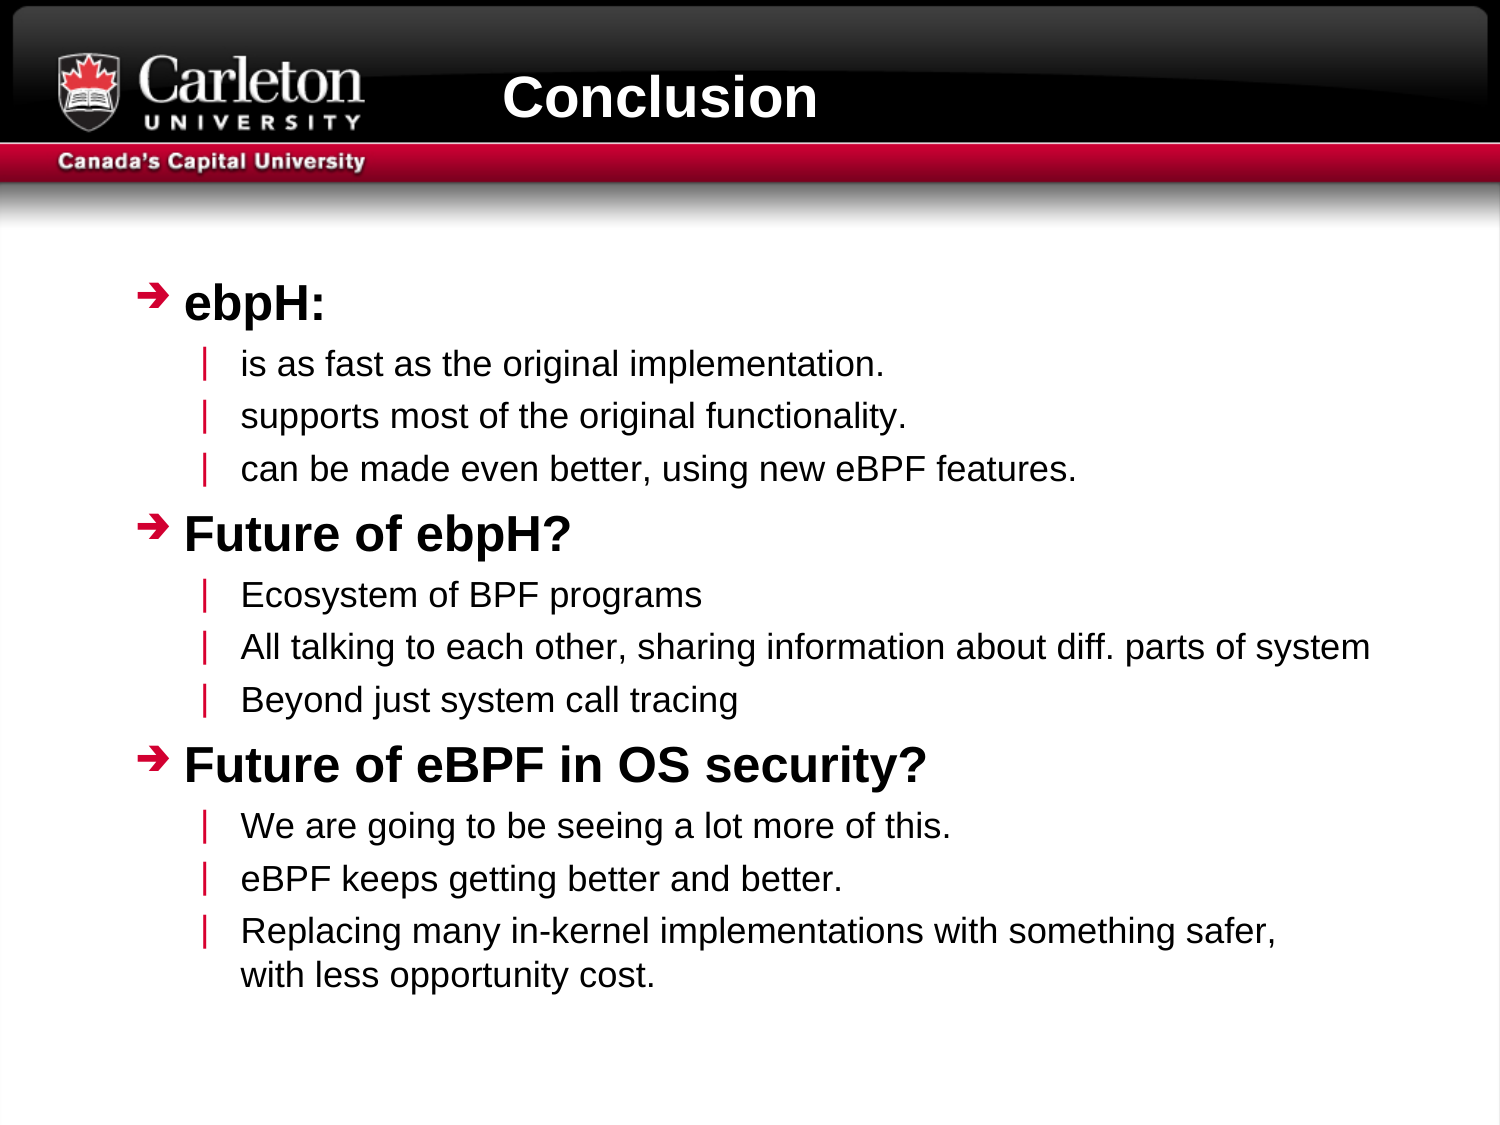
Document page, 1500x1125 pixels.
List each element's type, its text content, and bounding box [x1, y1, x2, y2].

list ebpH: is as fast as the original implementation. supports most of the original functionality. can be made even better, using new eBPF features. Future of ebpH? Ecosystem of BPF programs All talking to each other, sharing information about diff. parts of system Beyond just system call tracing Future of eBPF in OS security? We are going to be seeing a lot more of this. eBPF keeps getting better and better. Replacing many in-kernel implementations with something safer, with less opportunity cost. [120, 262, 1388, 1021]
picture [0, 0, 1500, 1125]
title Conclusion [487, 37, 1438, 150]
